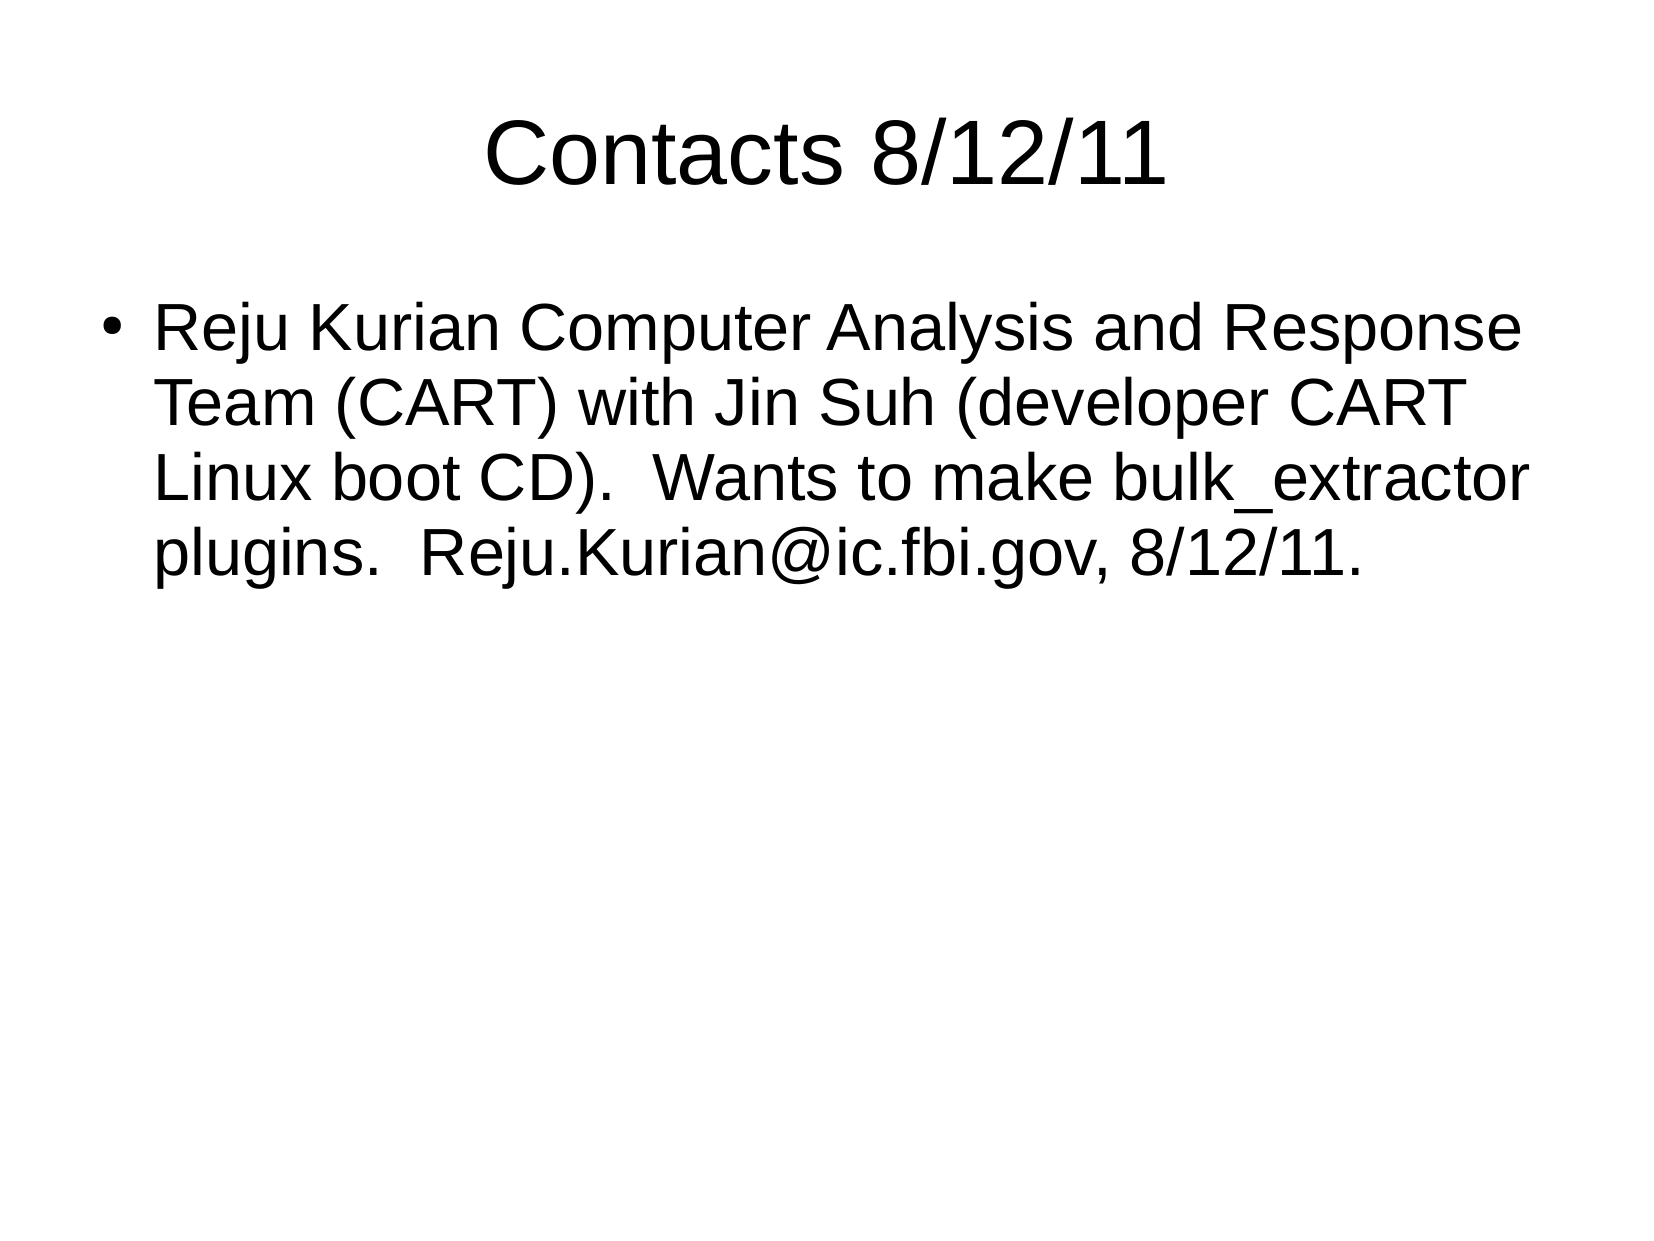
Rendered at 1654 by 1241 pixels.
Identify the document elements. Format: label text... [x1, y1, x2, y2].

list Reju Kurian Computer Analysis and Response Team (CART) with Jin Suh (developer CART Linux boot CD). Wants to make bulk_extractor plugins. Reju.Kurian@ic.fbi.gov, 8/12/11. [82, 290, 1571, 1094]
title Contacts 8/12/11 [82, 56, 1571, 250]
